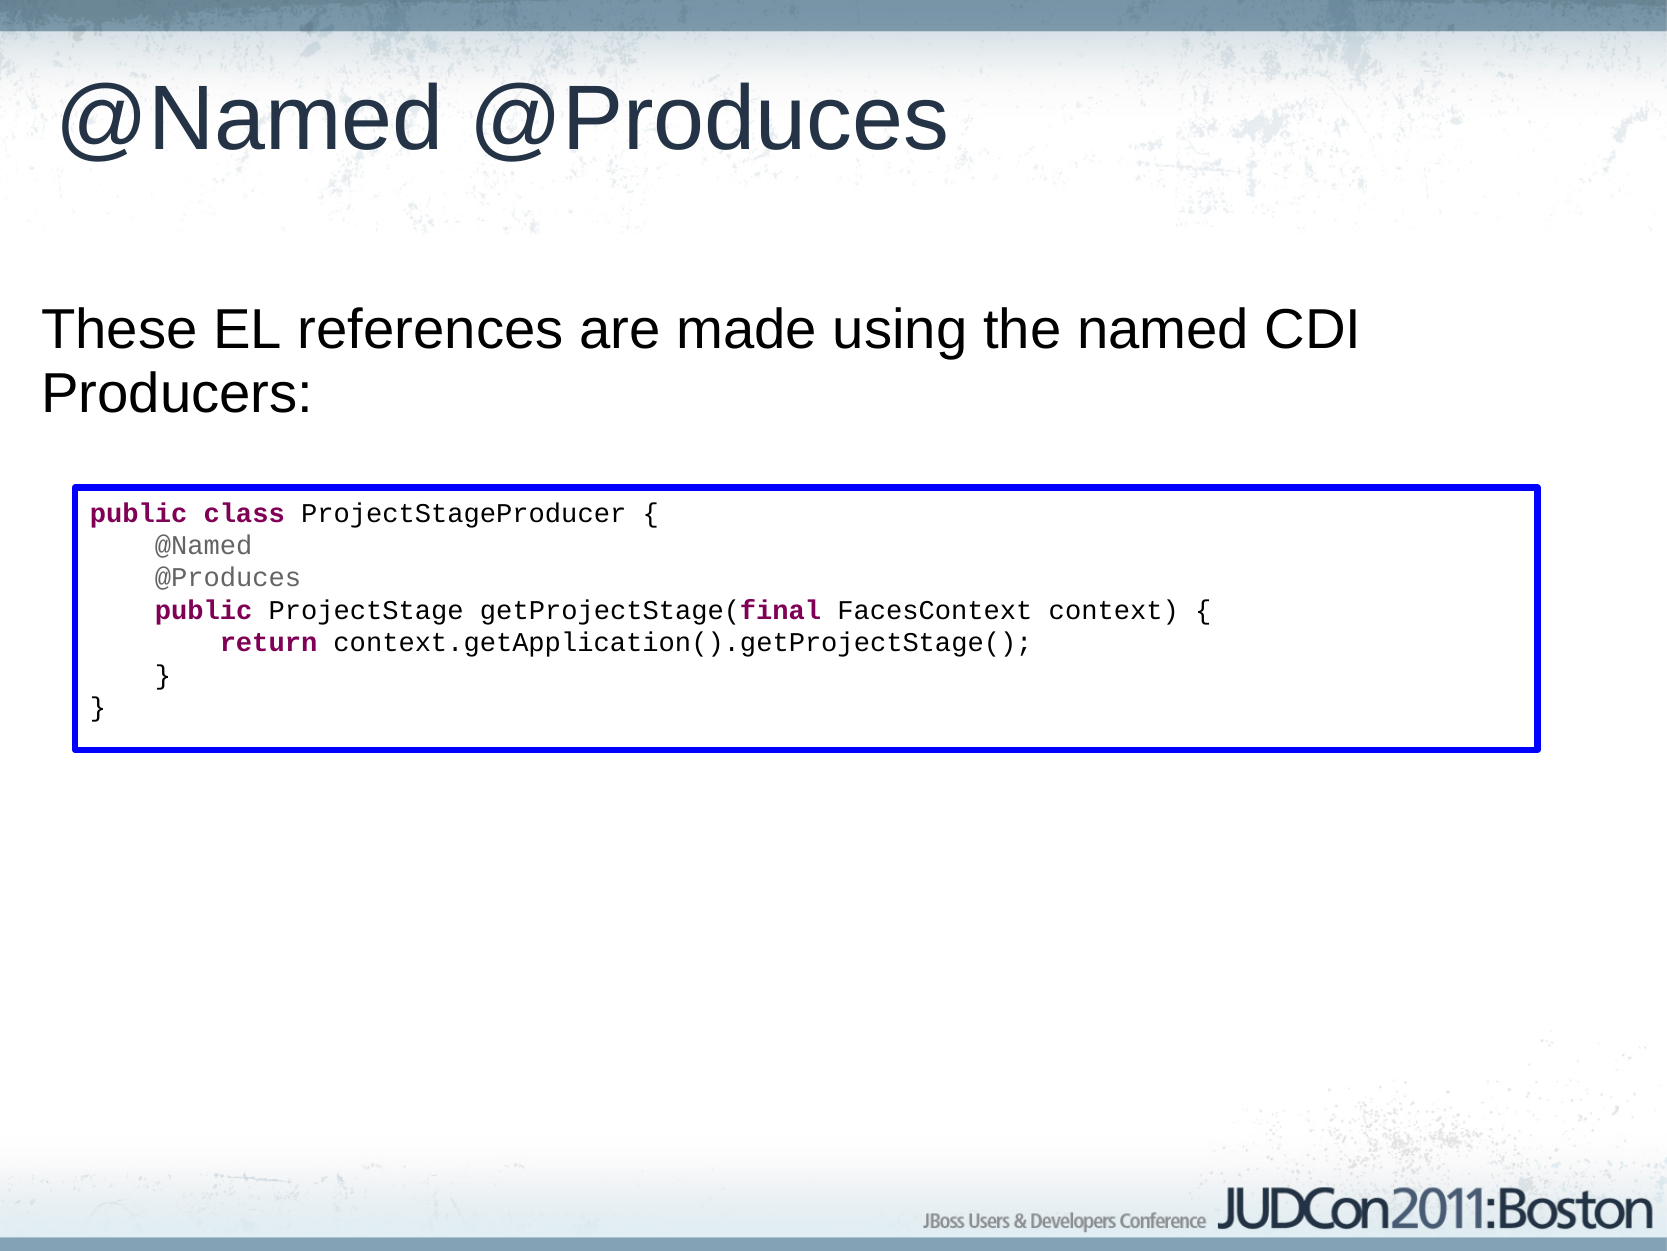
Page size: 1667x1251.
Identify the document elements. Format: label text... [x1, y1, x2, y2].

title @Named @Produces [40, 50, 1627, 216]
list These EL references are made using the named CDI Producers: [41, 297, 1612, 676]
text_box public class ProjectStageProducer { @Named @Produces public ProjectStage getProjectStage(final FacesContext context) { return context.getApplication().getProjectStage(); } } [75, 487, 1538, 751]
picture [0, 0, 1667, 1251]
